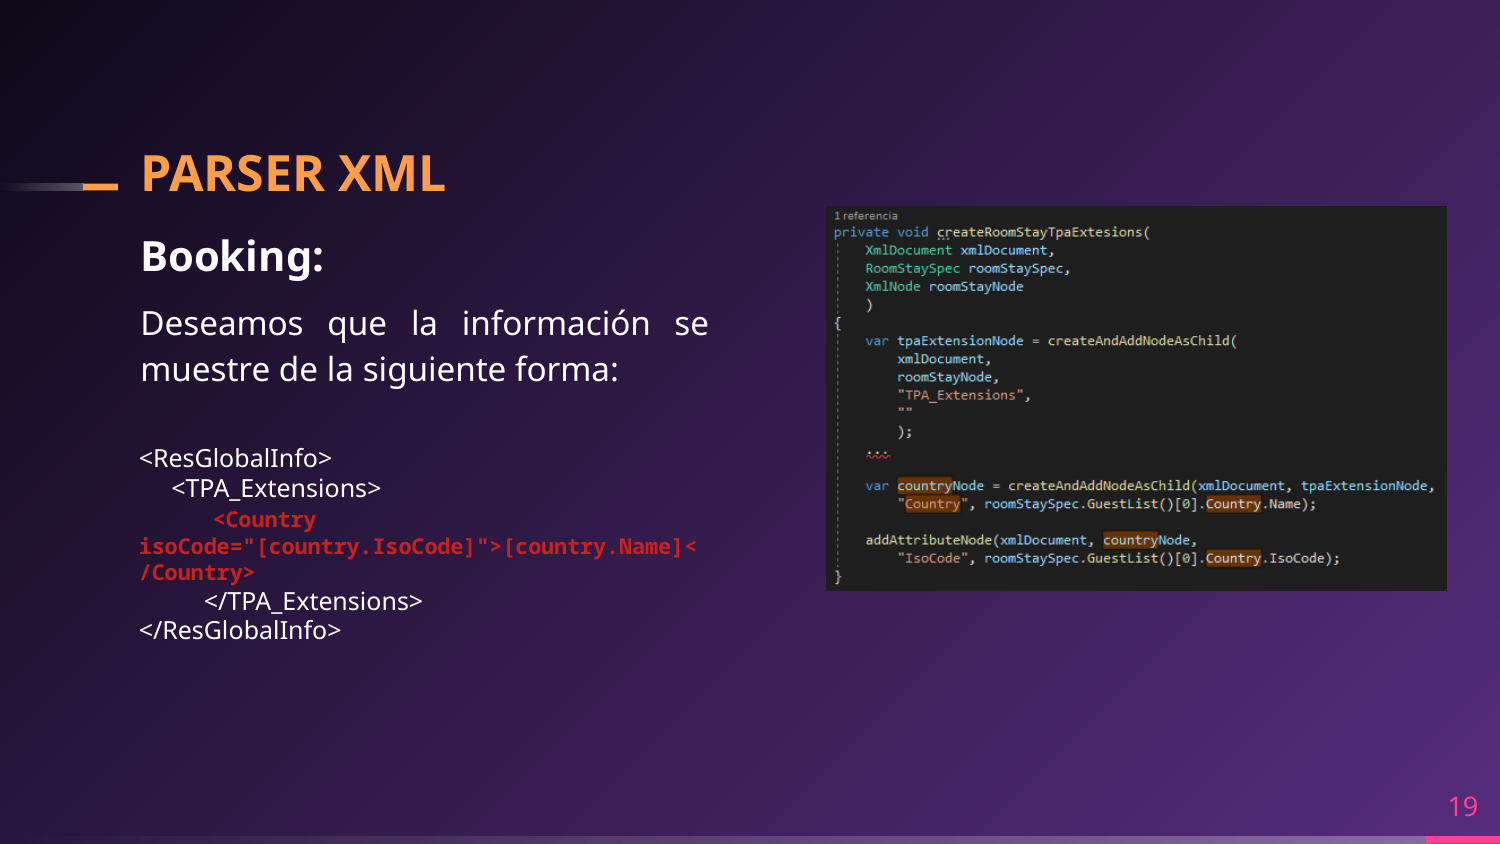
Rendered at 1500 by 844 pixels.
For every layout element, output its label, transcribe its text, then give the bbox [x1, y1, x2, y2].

slide_number <número> [1426, 779, 1500, 836]
list <ResGlobalInfo> <TPA_Extensions> <Country isoCode="[country.IsoCode]">[country.Name]</Country> </TPA_Extensions> </ResGlobalInfo> [138, 442, 709, 739]
list Booking: Deseamos que la información se muestre de la siguiente forma: [140, 222, 710, 414]
title PARSER XML [140, 137, 1011, 202]
picture [826, 206, 1447, 591]
